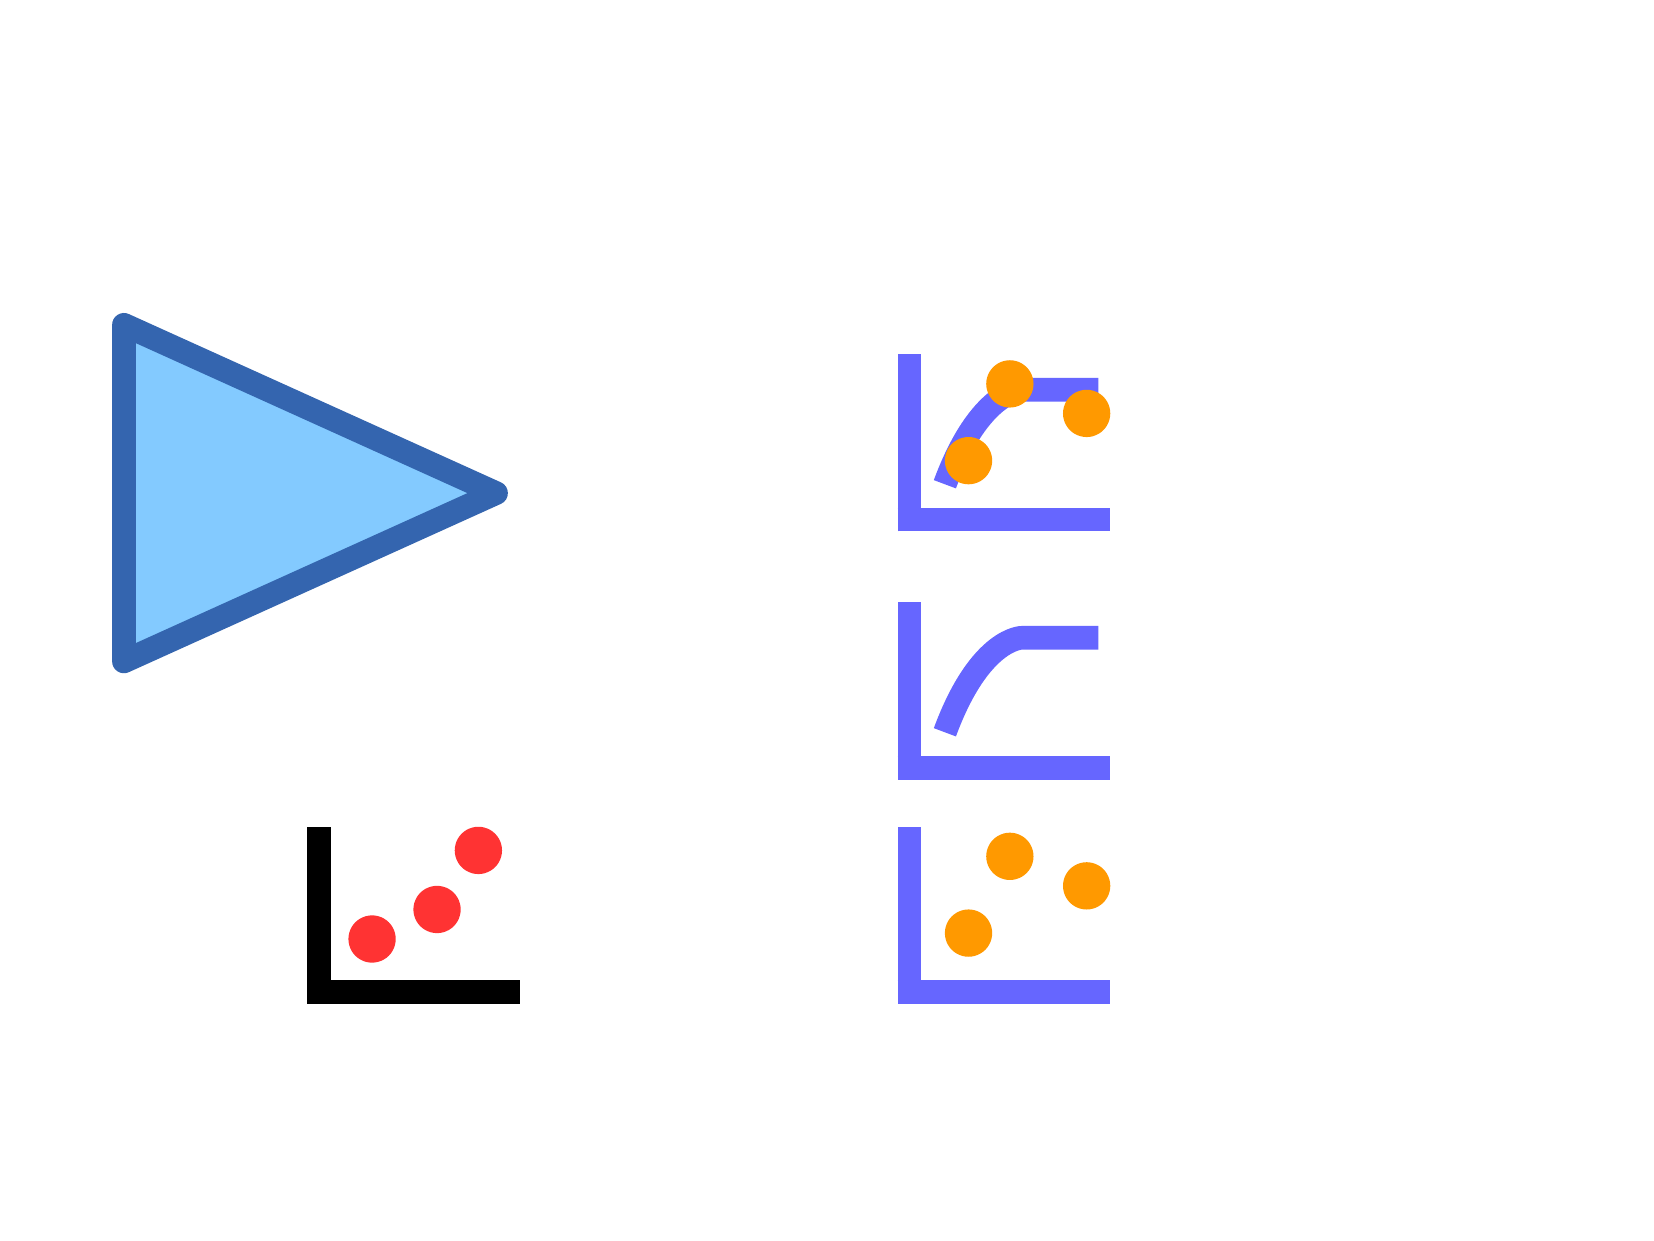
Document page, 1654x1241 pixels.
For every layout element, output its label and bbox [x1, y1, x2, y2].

text_box [986, 360, 1034, 408]
text_box [1062, 389, 1111, 438]
text_box [348, 915, 396, 963]
text_box [123, 324, 497, 662]
text_box [986, 832, 1034, 880]
text_box [944, 909, 993, 957]
text_box [1062, 862, 1111, 910]
text_box [944, 437, 993, 485]
text_box [454, 826, 503, 875]
text_box [413, 885, 461, 934]
